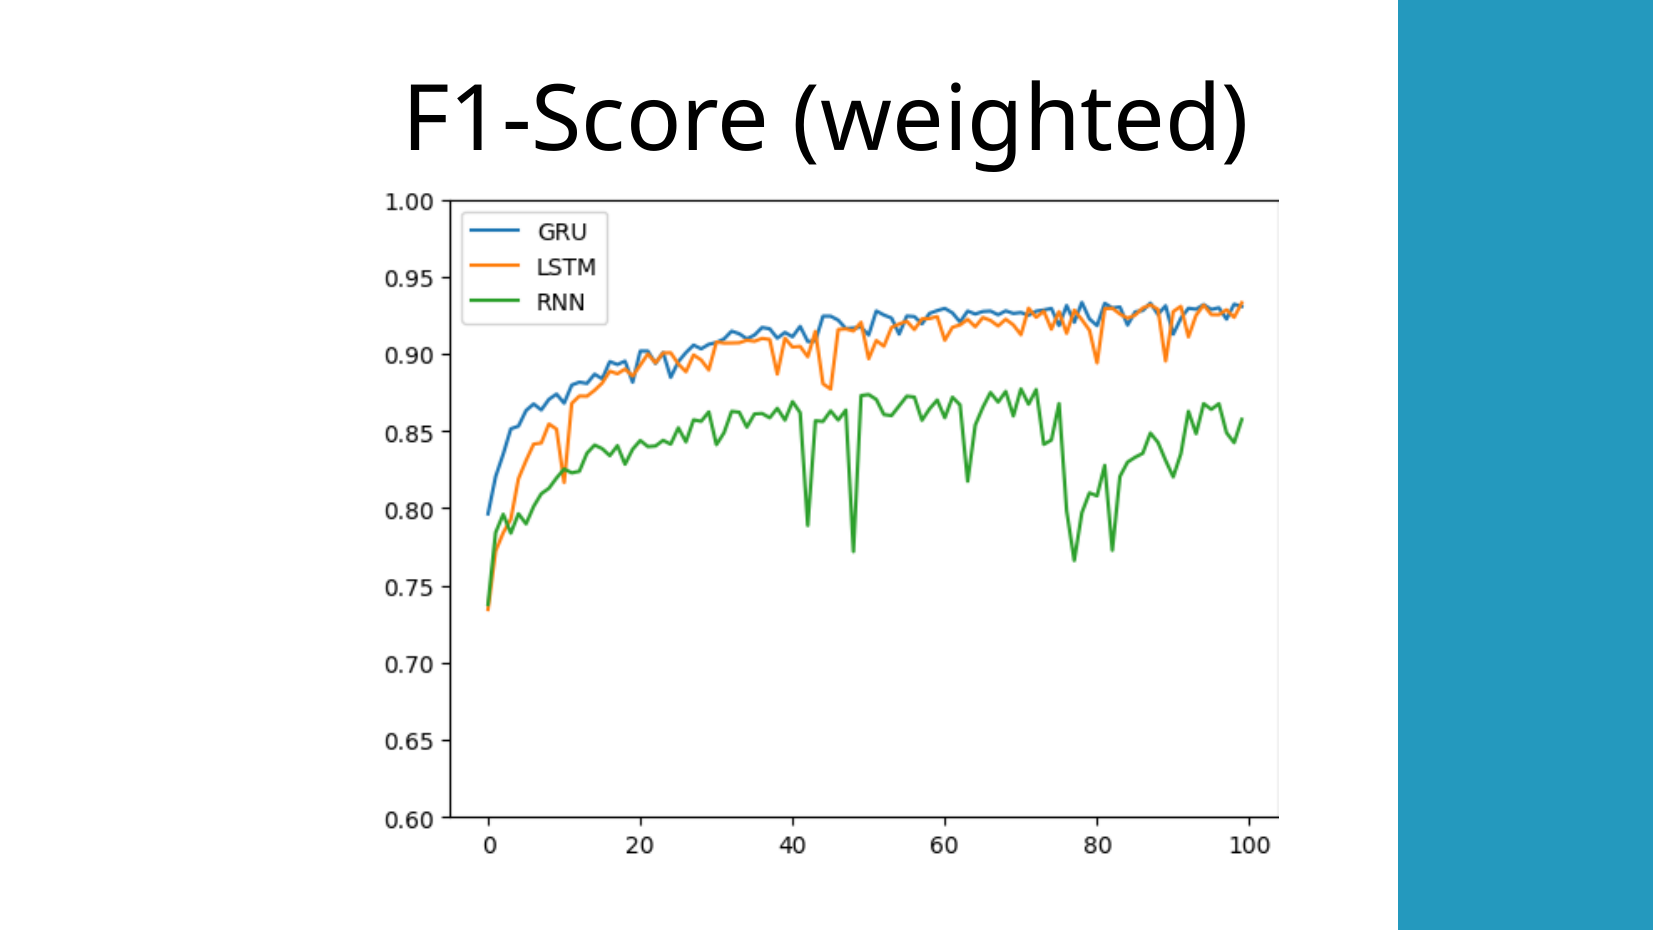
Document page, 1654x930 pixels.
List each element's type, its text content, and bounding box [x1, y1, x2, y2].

picture [383, 192, 1279, 857]
title F1-Score (weighted) [82, 162, 1571, 193]
